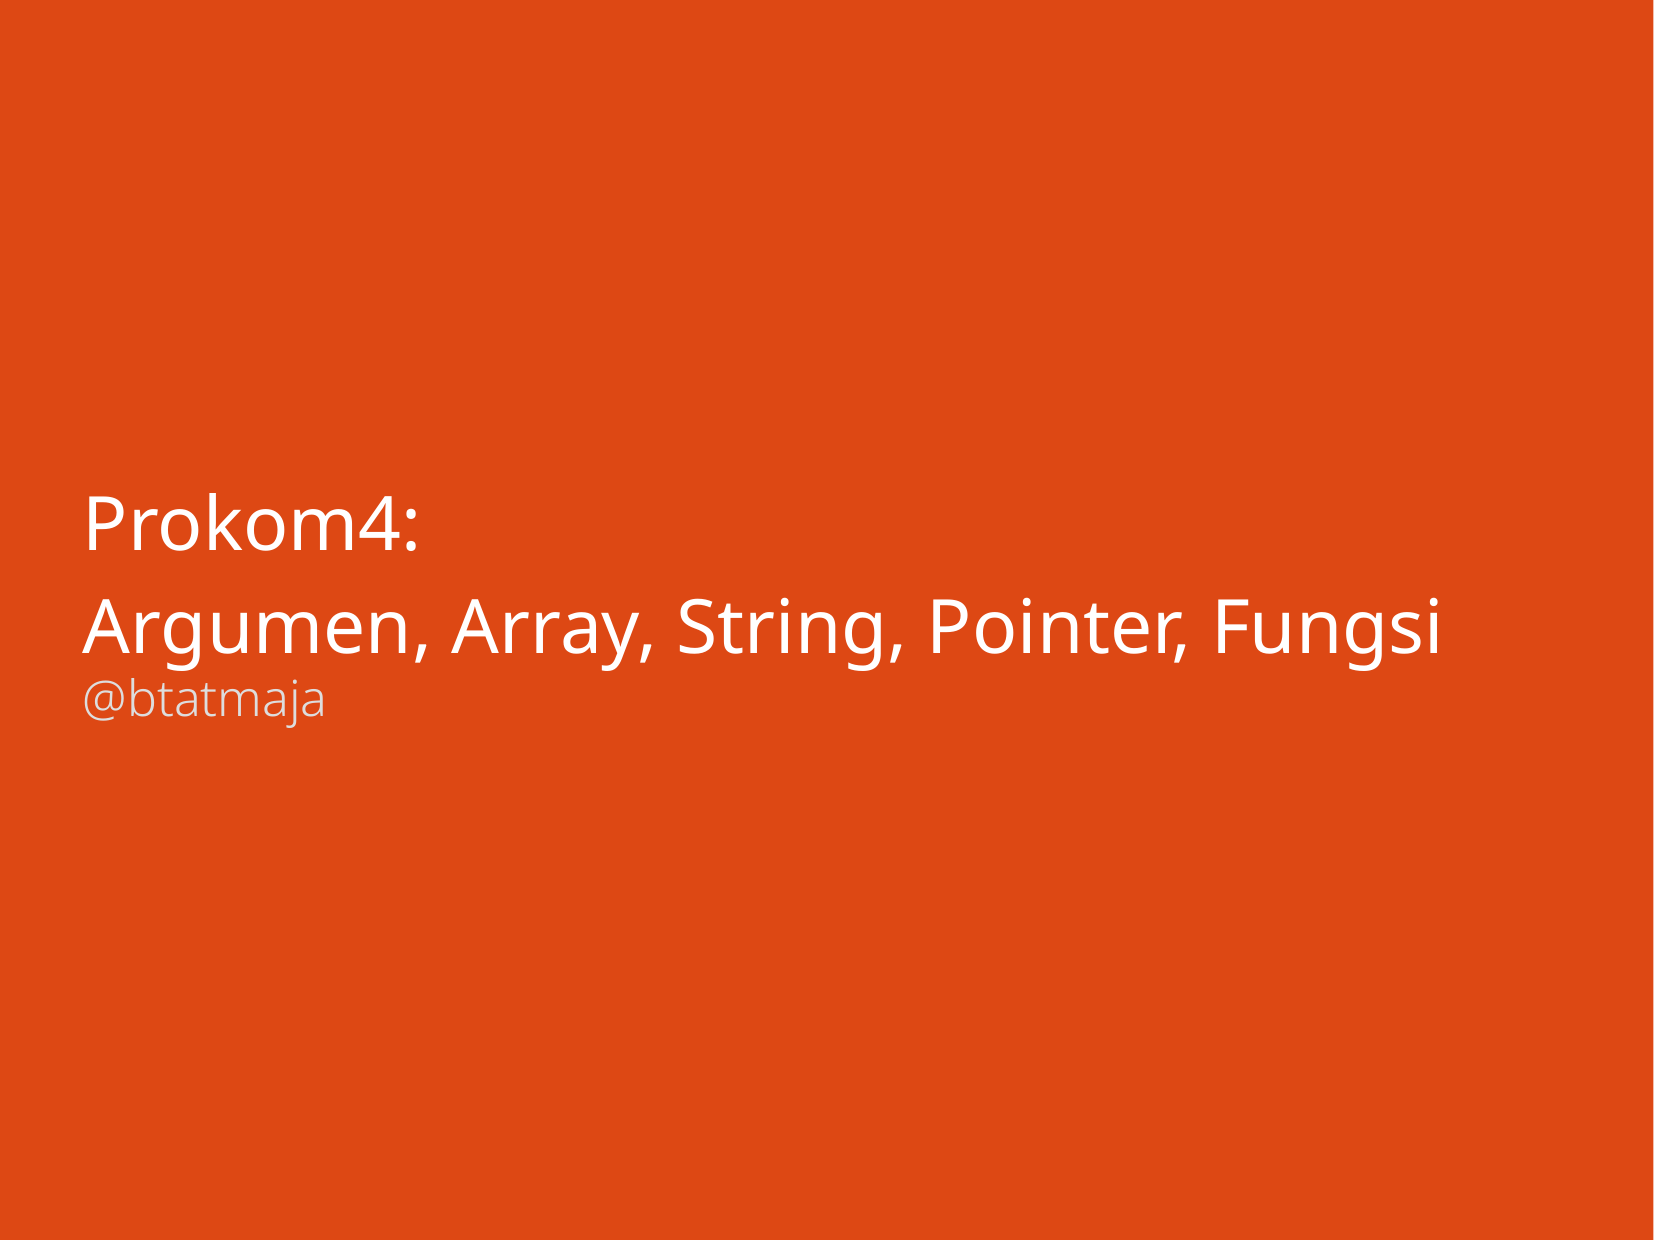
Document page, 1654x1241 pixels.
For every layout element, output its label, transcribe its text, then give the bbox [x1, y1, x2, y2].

subtitle @btatmaja [82, 655, 1571, 739]
title Prokom4: Argumen, Array, String, Pointer, Fungsi [82, 485, 1571, 655]
